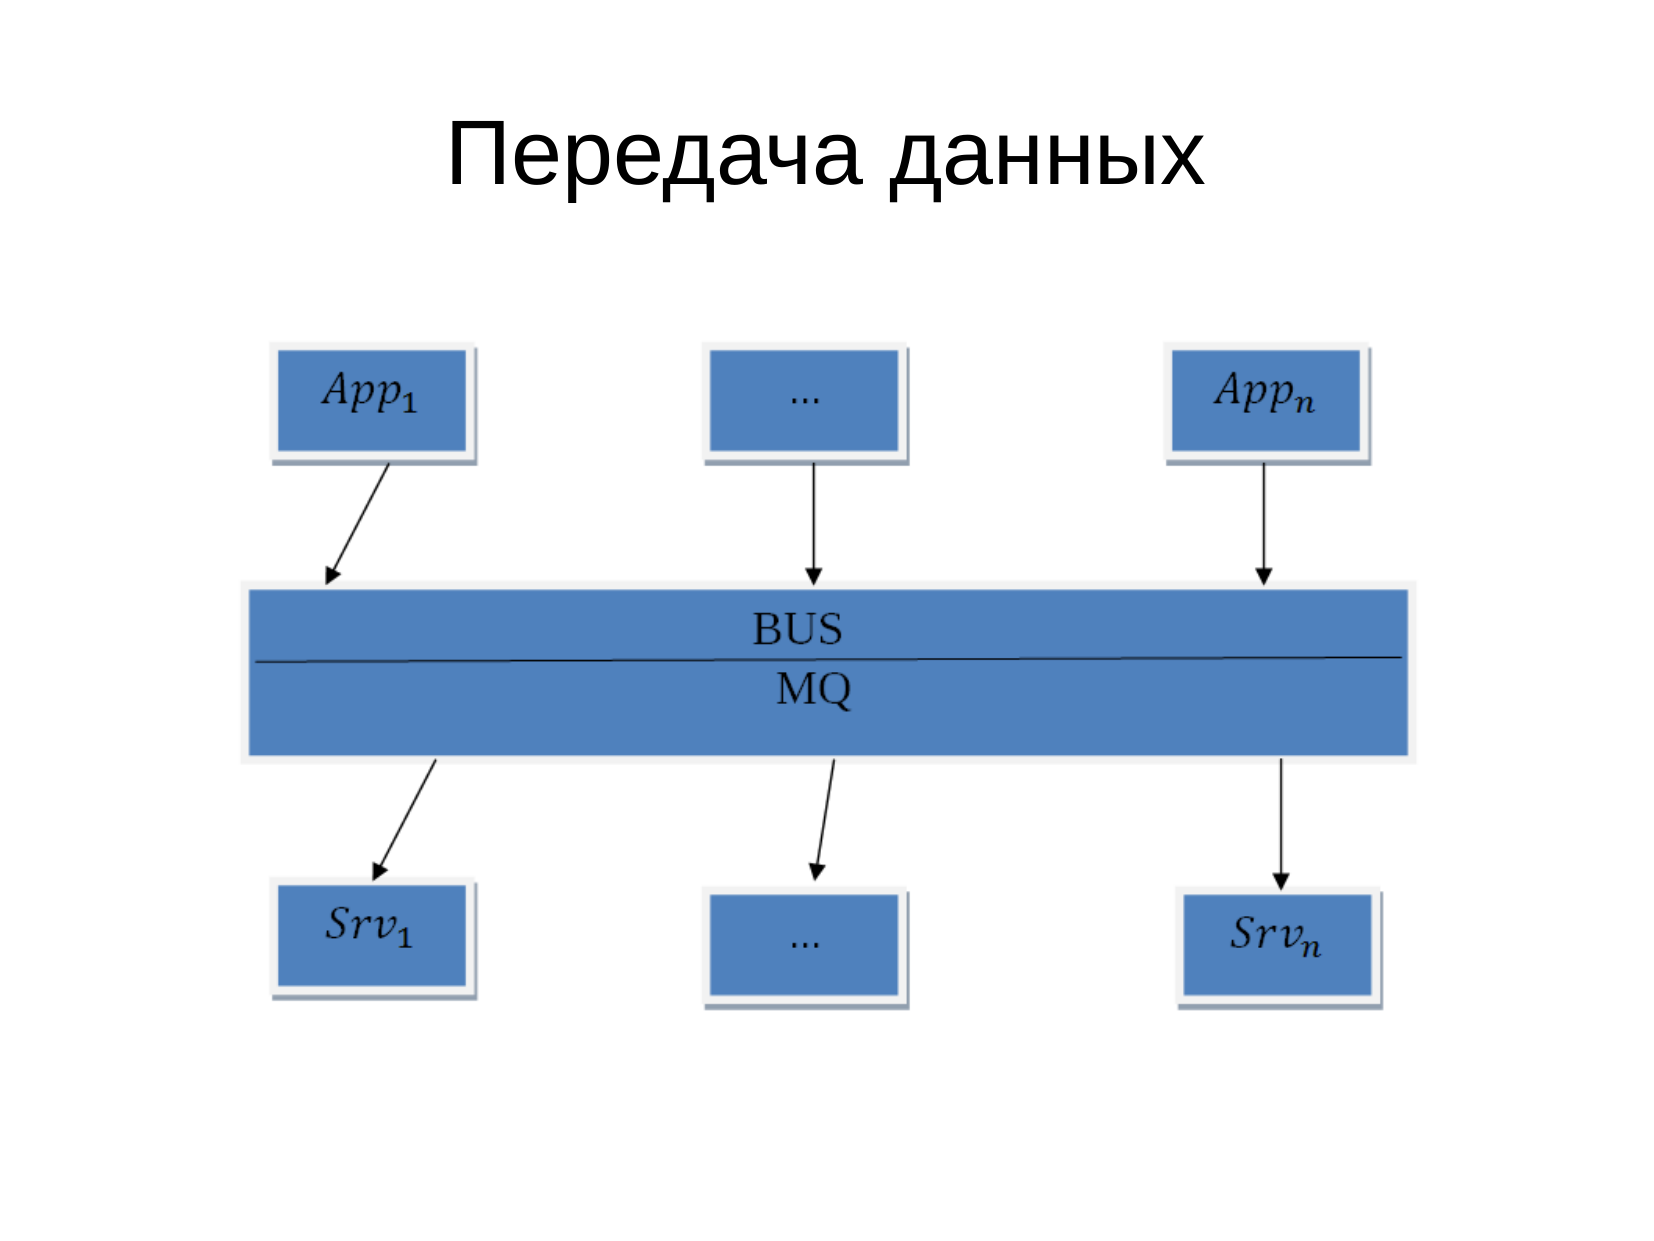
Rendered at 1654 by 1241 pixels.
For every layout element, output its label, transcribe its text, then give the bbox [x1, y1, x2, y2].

title Передача данных [82, 49, 1571, 257]
picture [177, 330, 1504, 1034]
